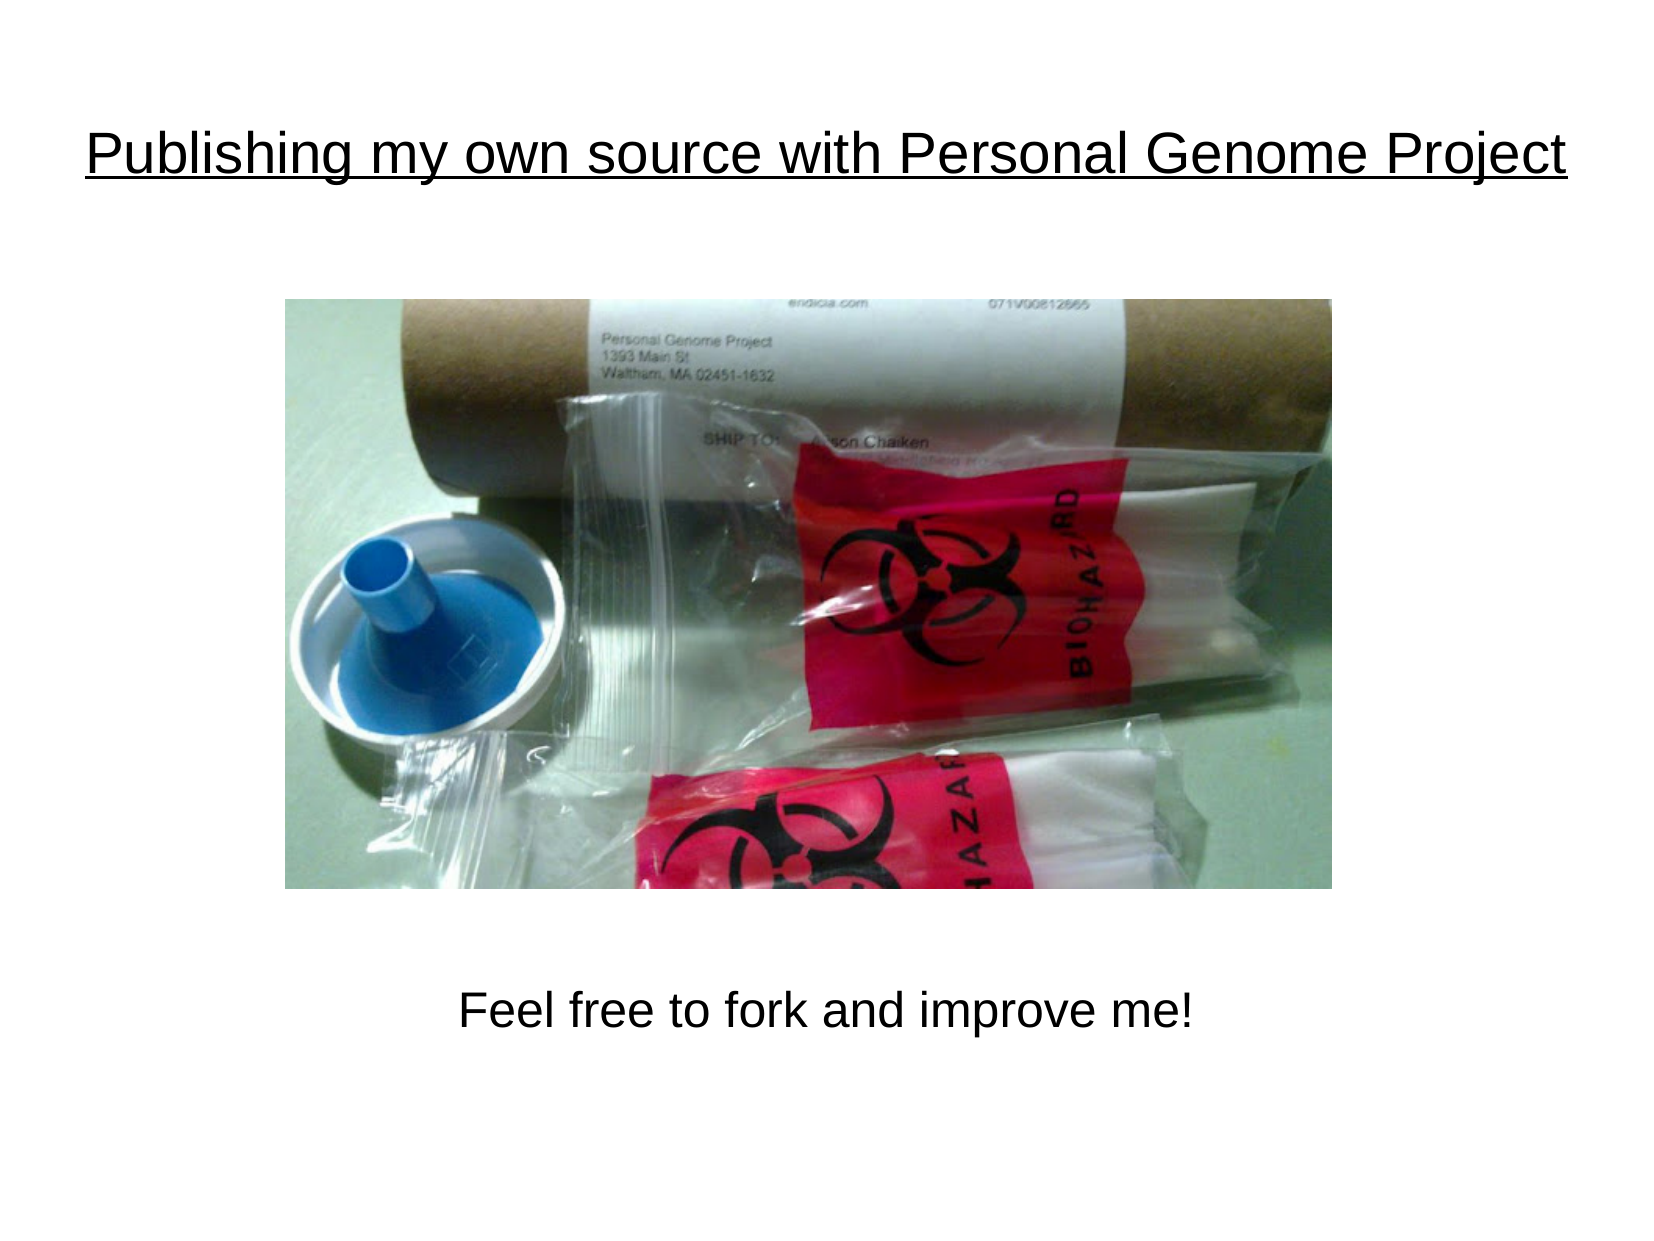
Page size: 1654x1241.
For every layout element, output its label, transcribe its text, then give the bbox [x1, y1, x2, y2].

title Publishing my own source with Personal Genome Project [82, 49, 1571, 257]
text_box Feel free to fork and improve me! [438, 970, 1216, 1051]
picture [285, 299, 1332, 890]
